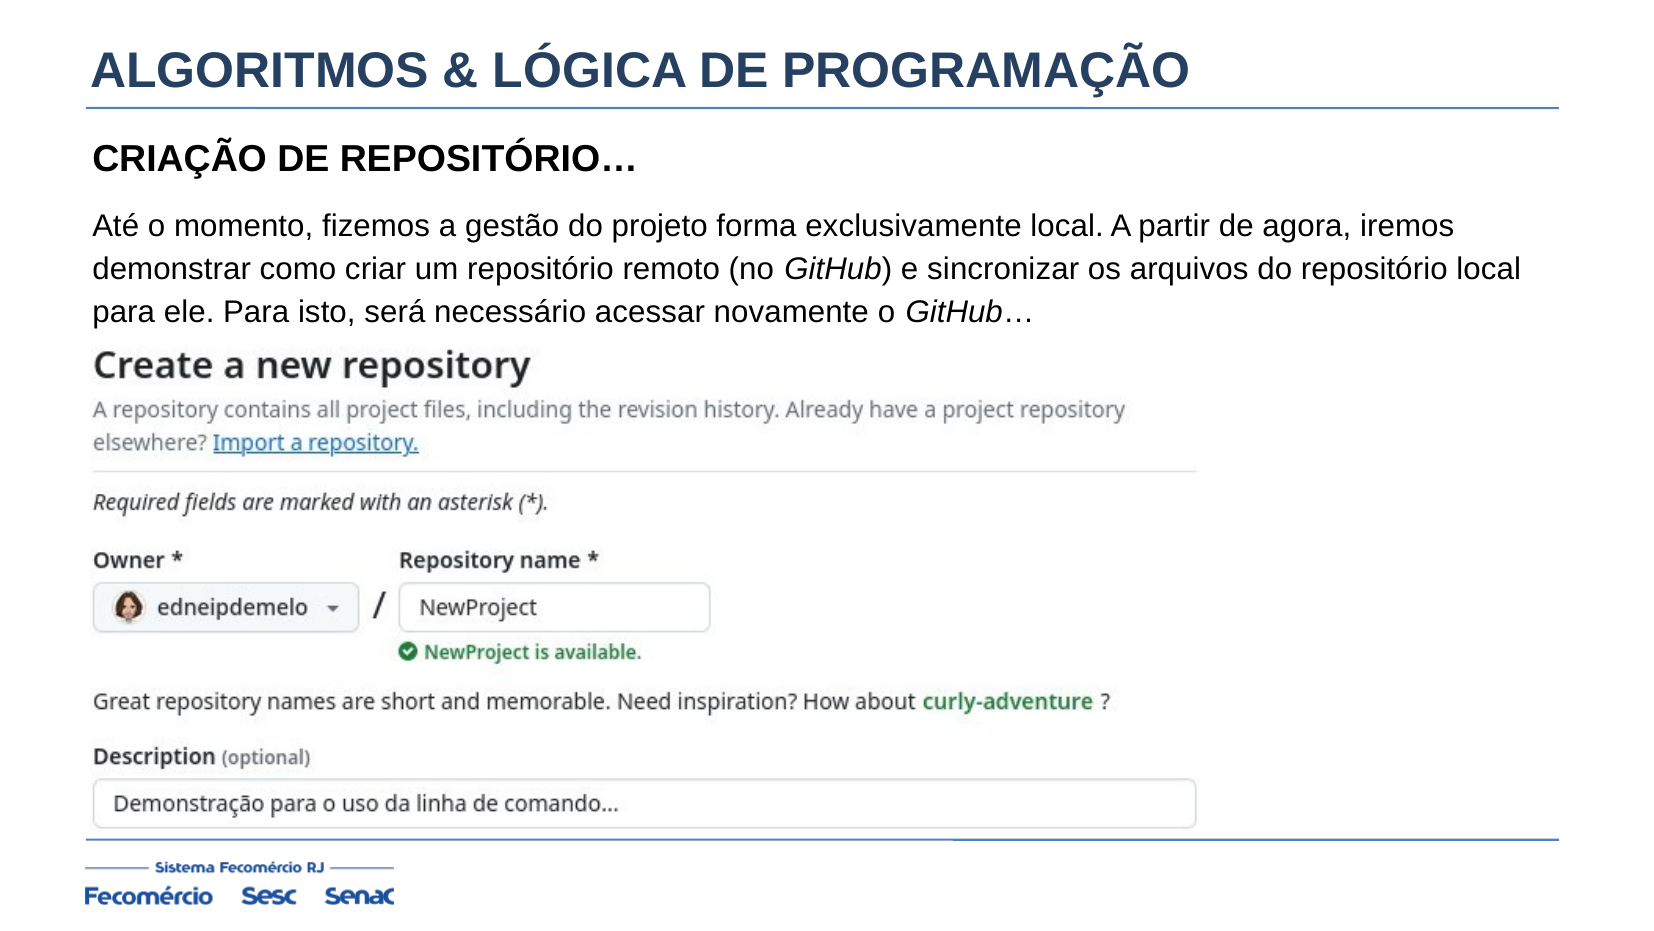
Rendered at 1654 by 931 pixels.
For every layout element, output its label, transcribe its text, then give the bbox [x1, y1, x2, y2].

picture [62, 845, 416, 921]
picture [90, 336, 1200, 832]
text_box ALGORITMOS & LÓGICA DE PROGRAMAÇÃO [90, 32, 1564, 104]
text_box CRIAÇÃO DE REPOSITÓRIO… Até o momento, fizemos a gestão do projeto forma exclusivamente local. A partir de agora, iremos demonstrar como criar um repositório remoto (no GitHub) e sincronizar os arquivos do repositório local para ele. Para isto, será necessário acessar novamente o GitHub… [77, 112, 1564, 836]
